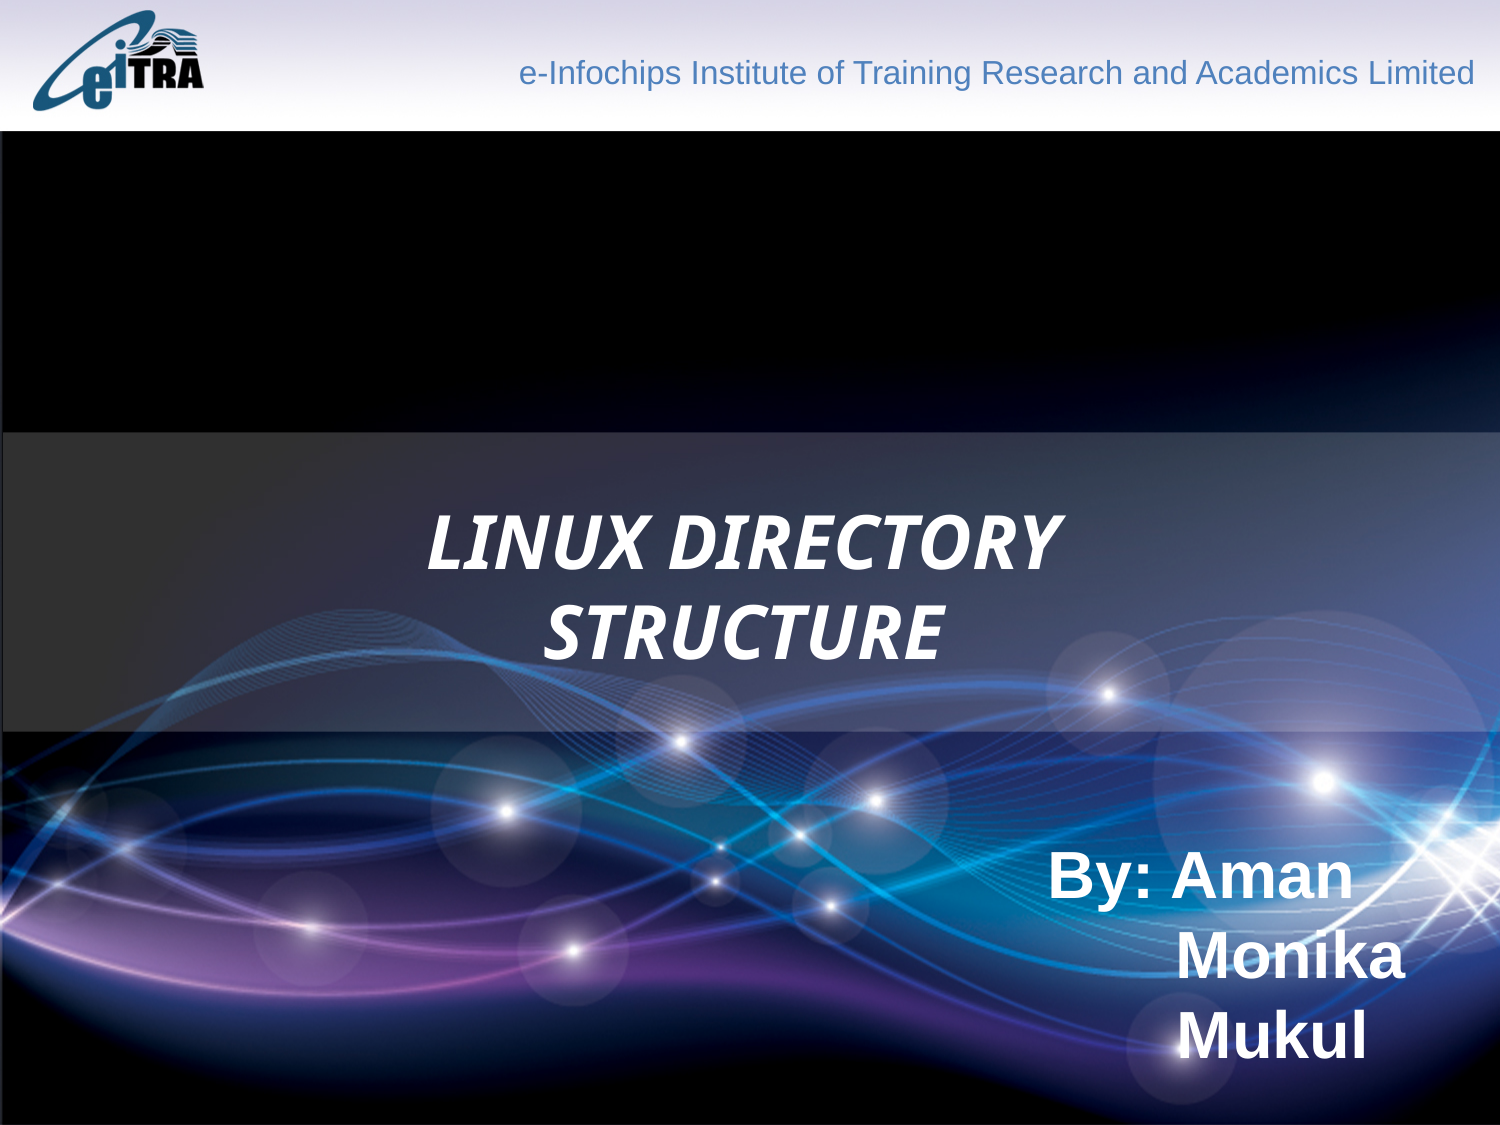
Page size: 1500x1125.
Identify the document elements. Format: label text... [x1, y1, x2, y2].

picture [0, 0, 1500, 1125]
text_box LINUX DIRECTORY STRUCTURE [262, 487, 1225, 625]
text_box By: Aman Monika Mukul [921, 825, 1425, 1020]
text_box e-Infochips Institute of Training Research and Academics Limited [504, 44, 1492, 99]
